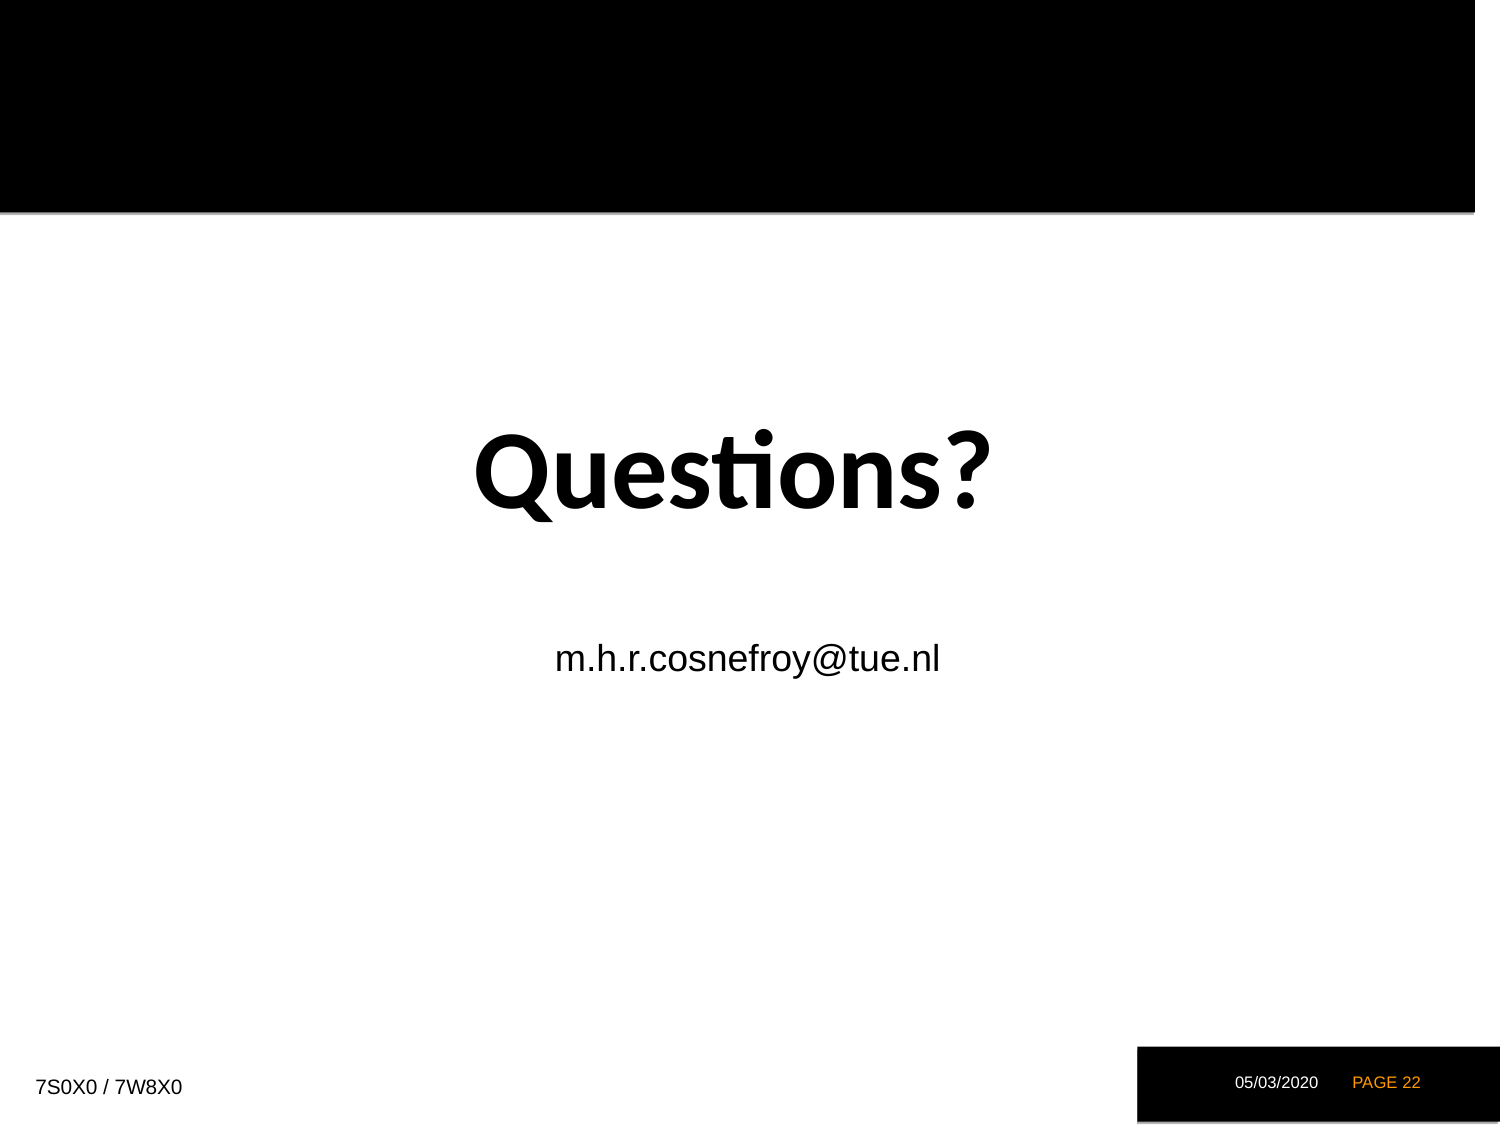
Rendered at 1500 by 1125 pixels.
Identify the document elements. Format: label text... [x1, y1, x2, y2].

text_box [0, 0, 1475, 213]
text_box 7S0X0 / 7W8X0 [35, 1070, 626, 1102]
text_box Questions? [458, 388, 1011, 539]
text_box 05/03/2020 [1234, 1066, 1342, 1098]
text_box [1137, 1046, 1500, 1122]
text_box m.h.r.cosnefroy@tue.nl [540, 630, 956, 687]
text_box PAGE 22 [1352, 1066, 1453, 1098]
